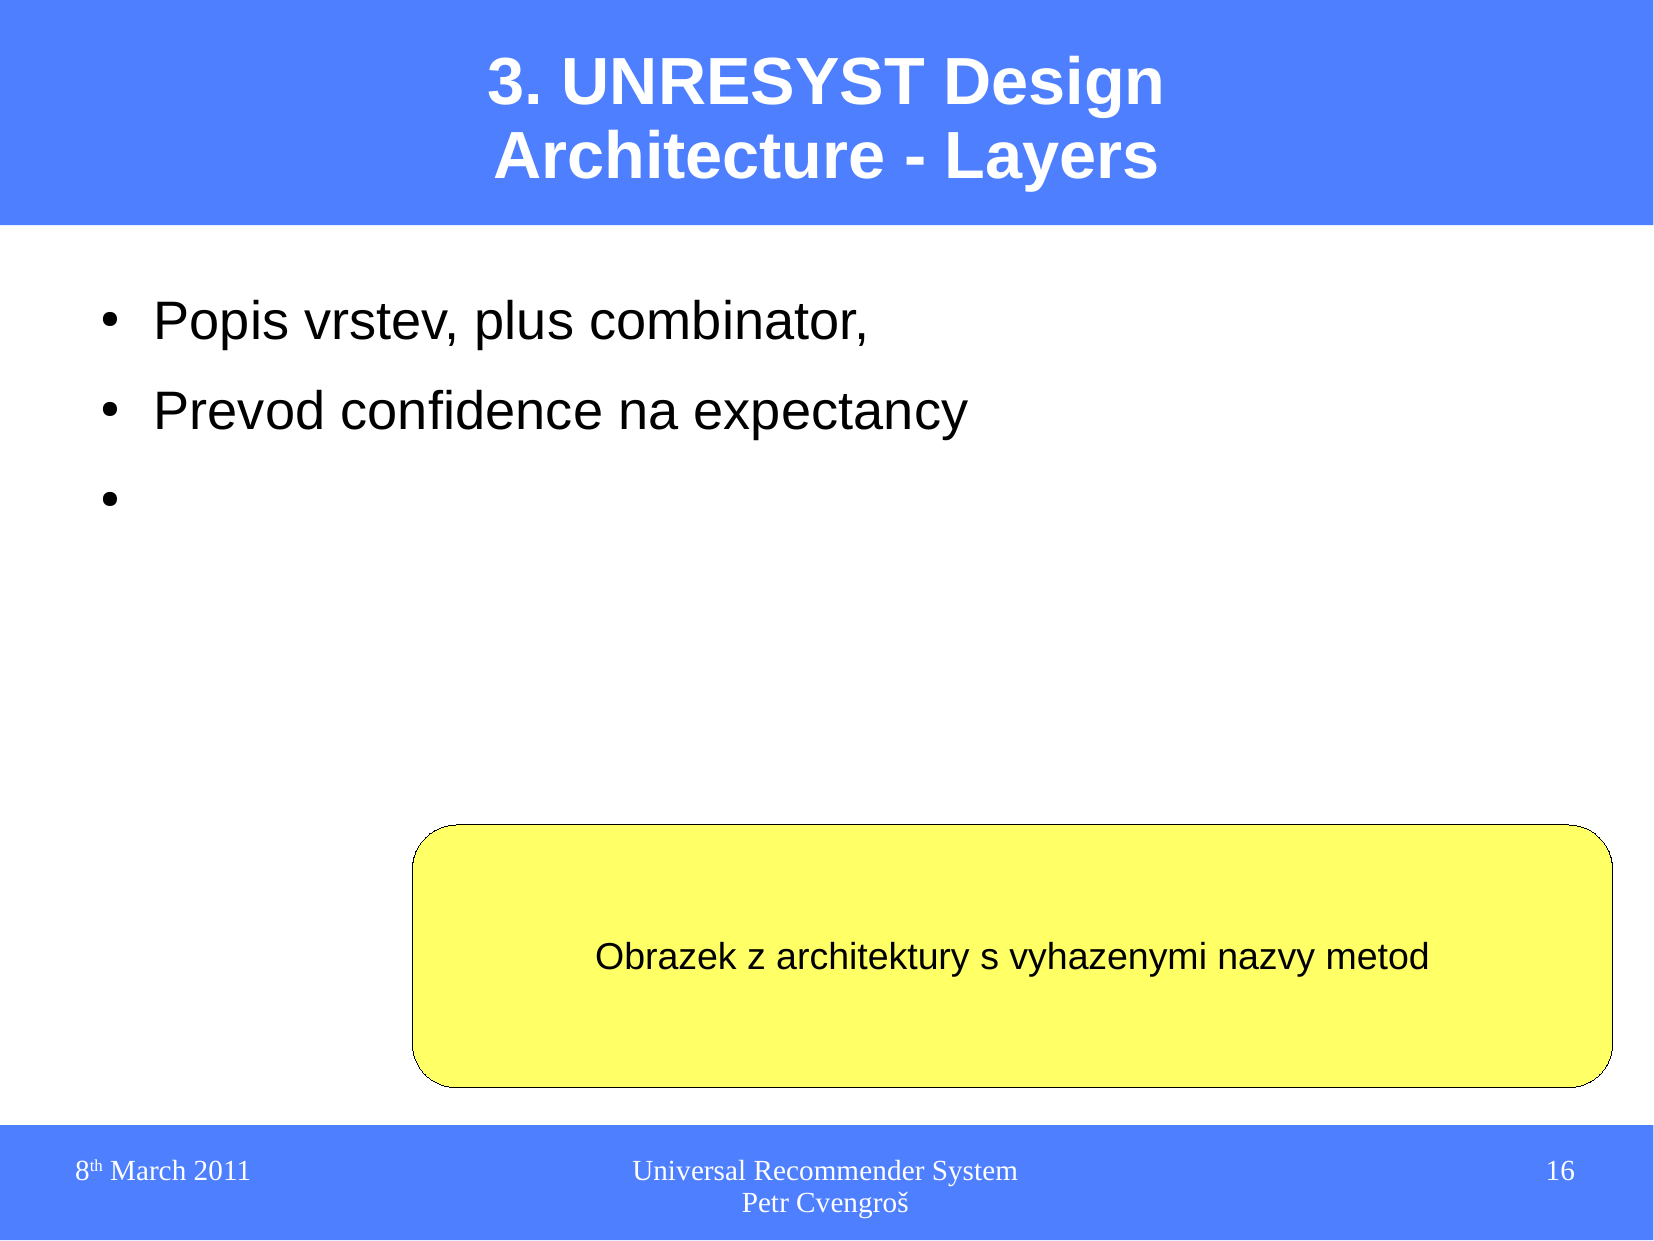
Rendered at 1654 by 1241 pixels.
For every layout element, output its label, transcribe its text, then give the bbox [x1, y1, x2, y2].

list Popis vrstev, plus combinator, Prevod confidence na expectancy [82, 290, 1571, 1094]
text_box Obrazek z architektury s vyhazenymi nazvy metod [412, 824, 1613, 1088]
title 3. UNRESYST Design Architecture - Layers [82, 32, 1571, 205]
